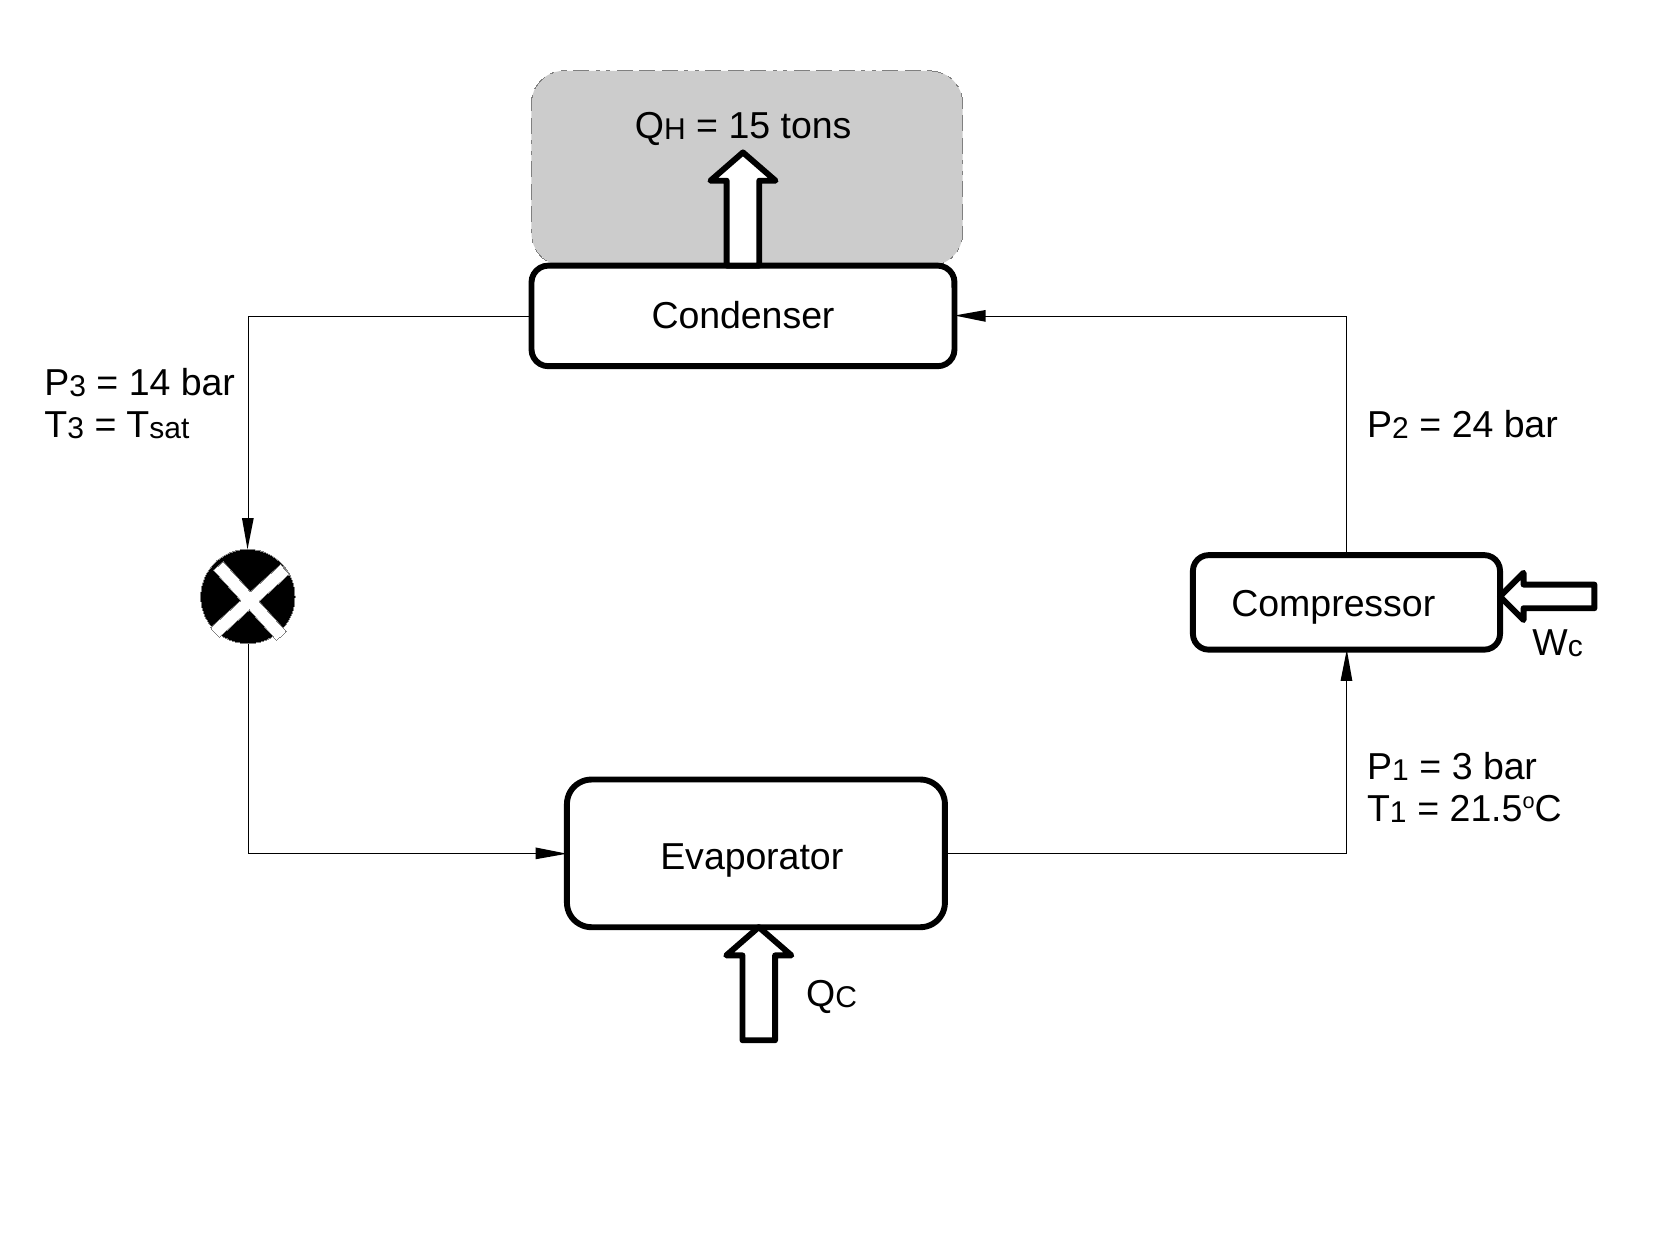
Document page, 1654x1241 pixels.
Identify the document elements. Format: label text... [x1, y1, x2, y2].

text_box P2 = 24 bar [1352, 395, 1573, 459]
text_box P1 = 3 bar T1 = 21.5oC [1352, 738, 1577, 851]
text_box Compressor [1216, 575, 1450, 632]
text_box [200, 549, 296, 644]
text_box QH = 15 tons [620, 96, 867, 160]
text_box P3 = 14 bar T3 = Tsat [29, 354, 250, 466]
text_box [566, 779, 945, 1041]
text_box QC [791, 964, 1039, 1028]
text_box [1192, 555, 1595, 650]
text_box Condenser [588, 286, 898, 348]
text_box Wc [1517, 614, 1625, 677]
text_box [531, 70, 963, 367]
text_box Evaporator [604, 828, 910, 892]
